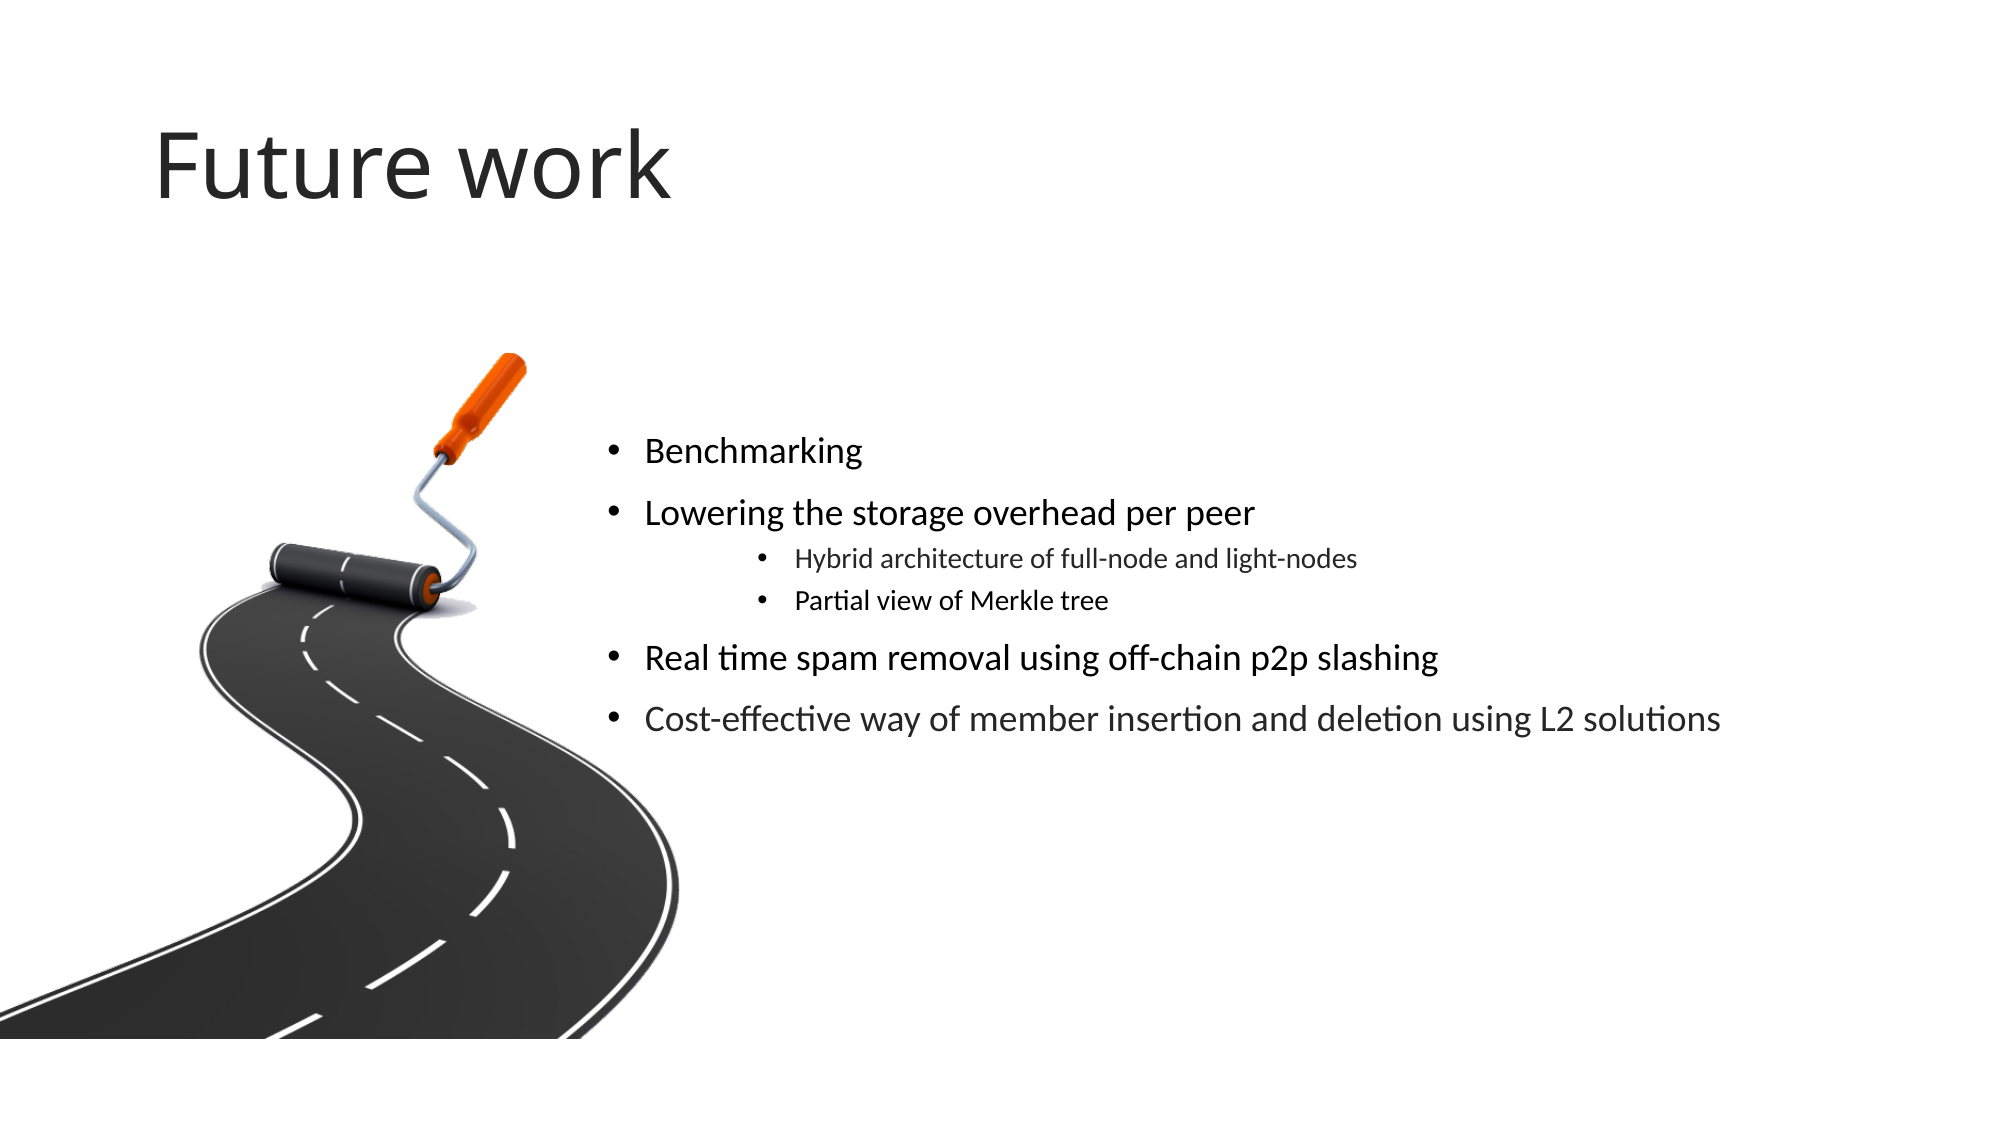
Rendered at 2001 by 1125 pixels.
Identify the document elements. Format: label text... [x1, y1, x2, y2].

text_box Benchmarking Lowering the storage overhead per peer Hybrid architecture of full-node and light-nodes Partial view of Merkle tree Real time spam removal using off-chain p2p slashing Cost-effective way of member insertion and deletion using L2 solutions [592, 313, 1950, 858]
picture [0, 353, 681, 1039]
title Future work [137, 59, 1863, 278]
